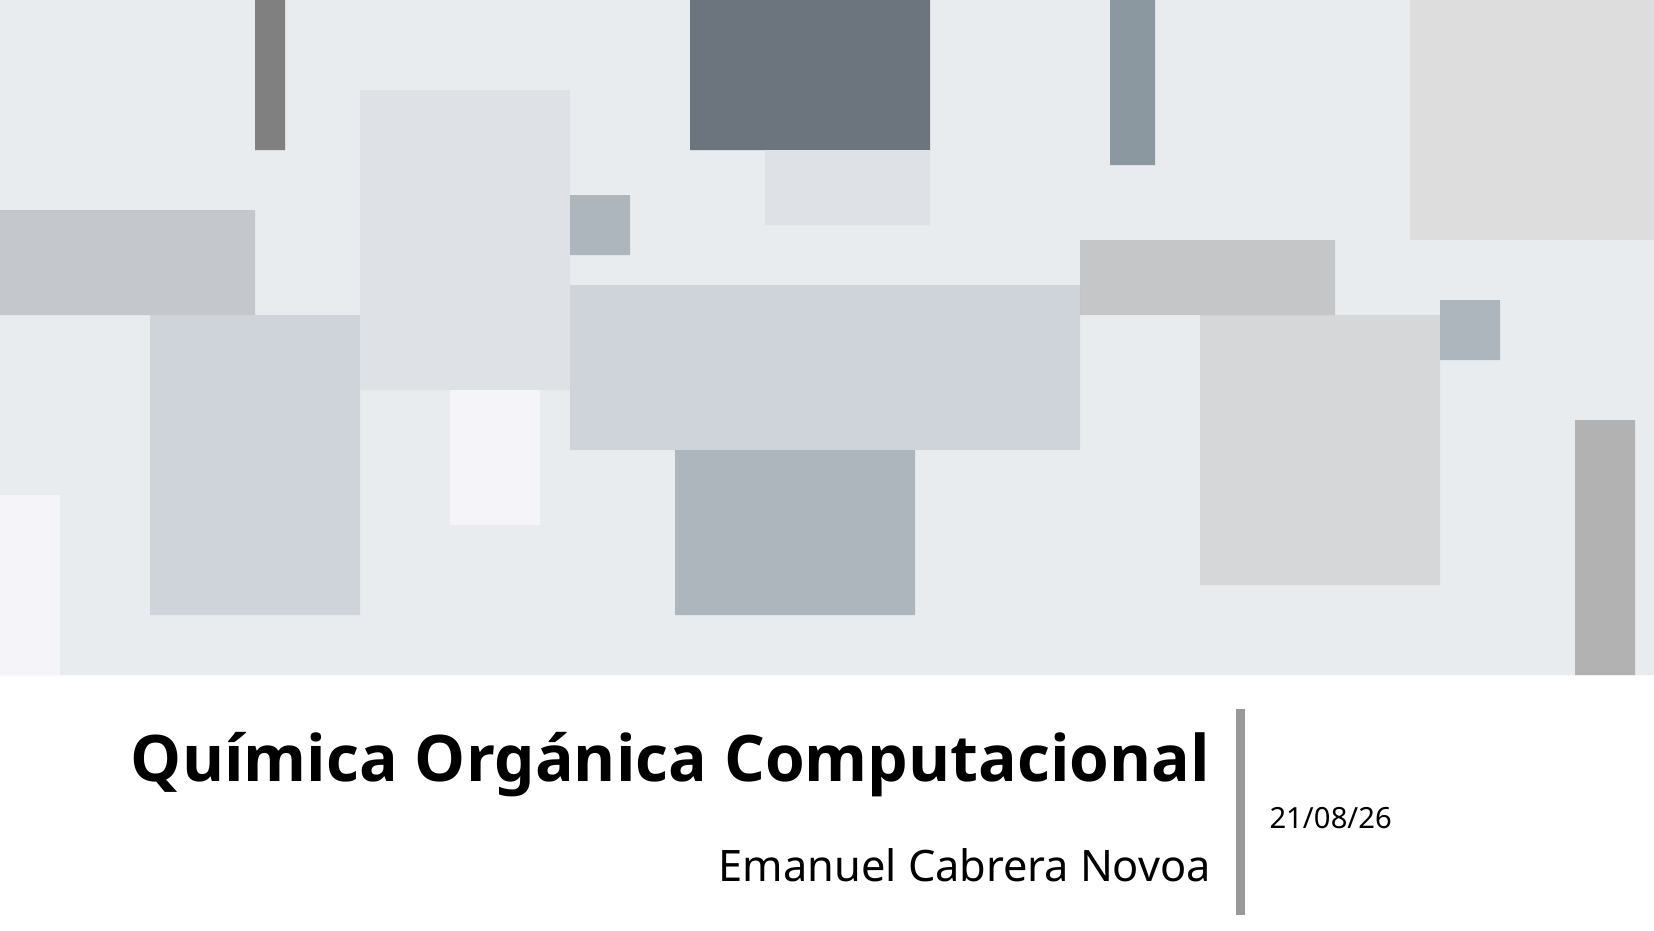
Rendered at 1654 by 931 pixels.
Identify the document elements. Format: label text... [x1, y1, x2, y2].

subtitle Emanuel Cabrera Novoa [59, 835, 1211, 895]
title Química Orgánica Computacional [59, 694, 1211, 819]
